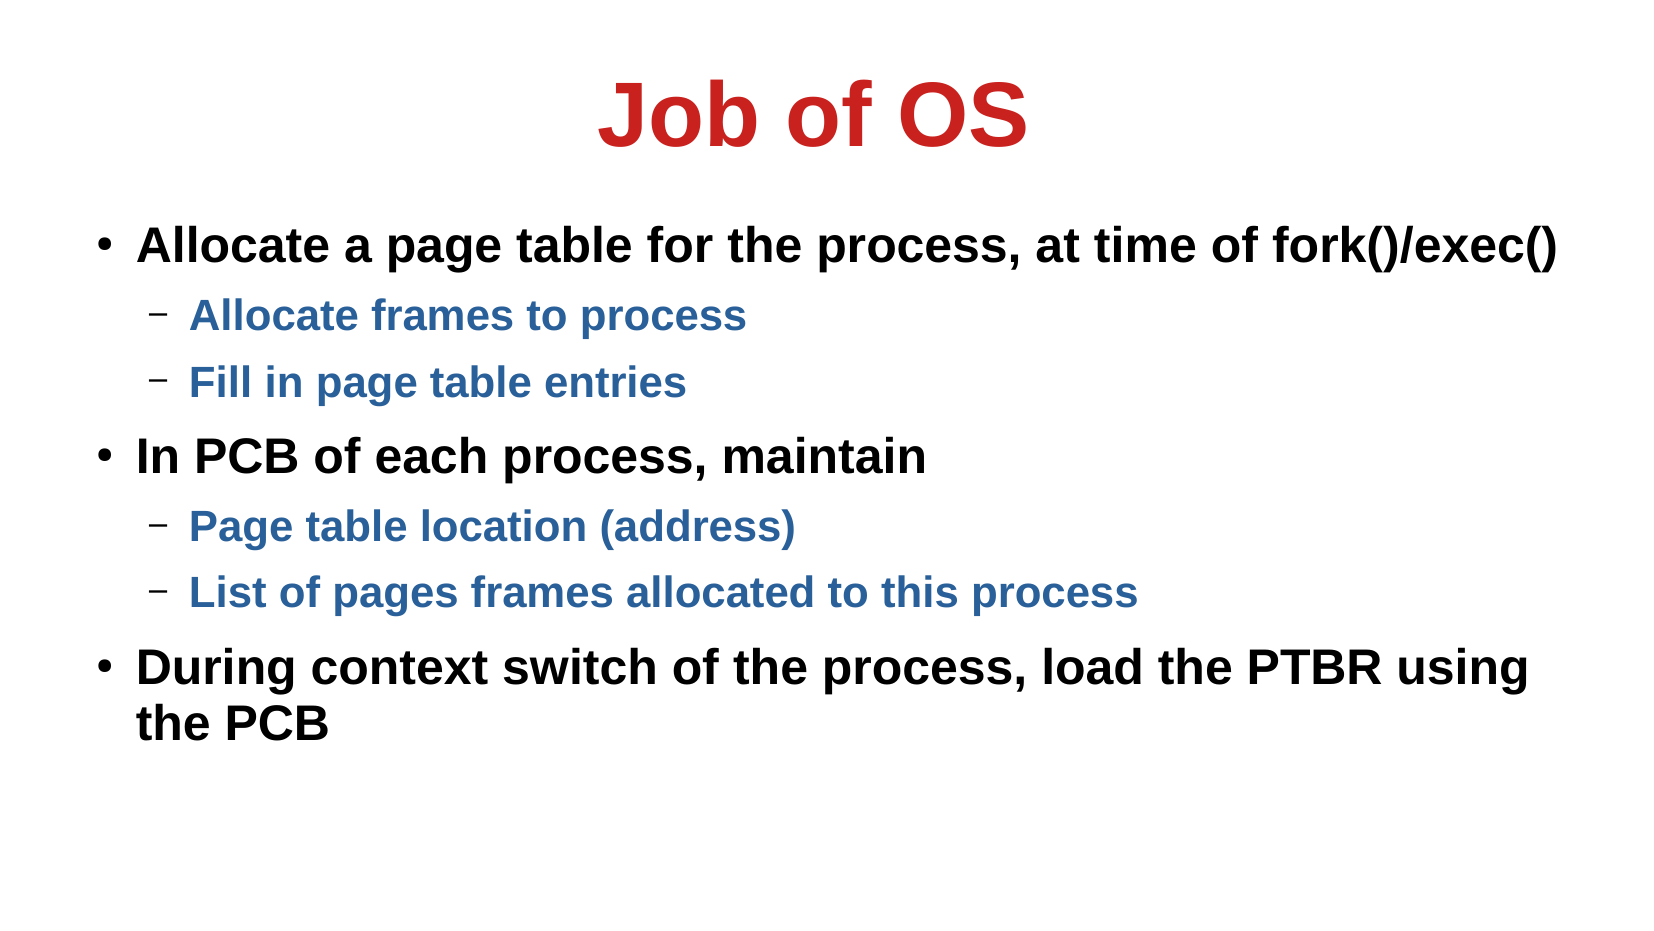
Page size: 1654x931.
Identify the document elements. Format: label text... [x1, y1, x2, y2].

title Job of OS [82, 37, 1571, 193]
list Allocate a page table for the process, at time of fork()/exec() Allocate frames to process Fill in page table entries In PCB of each process, maintain Page table location (address) List of pages frames allocated to this process During context switch of the process, load the PTBR using the PCB [82, 217, 1571, 758]
